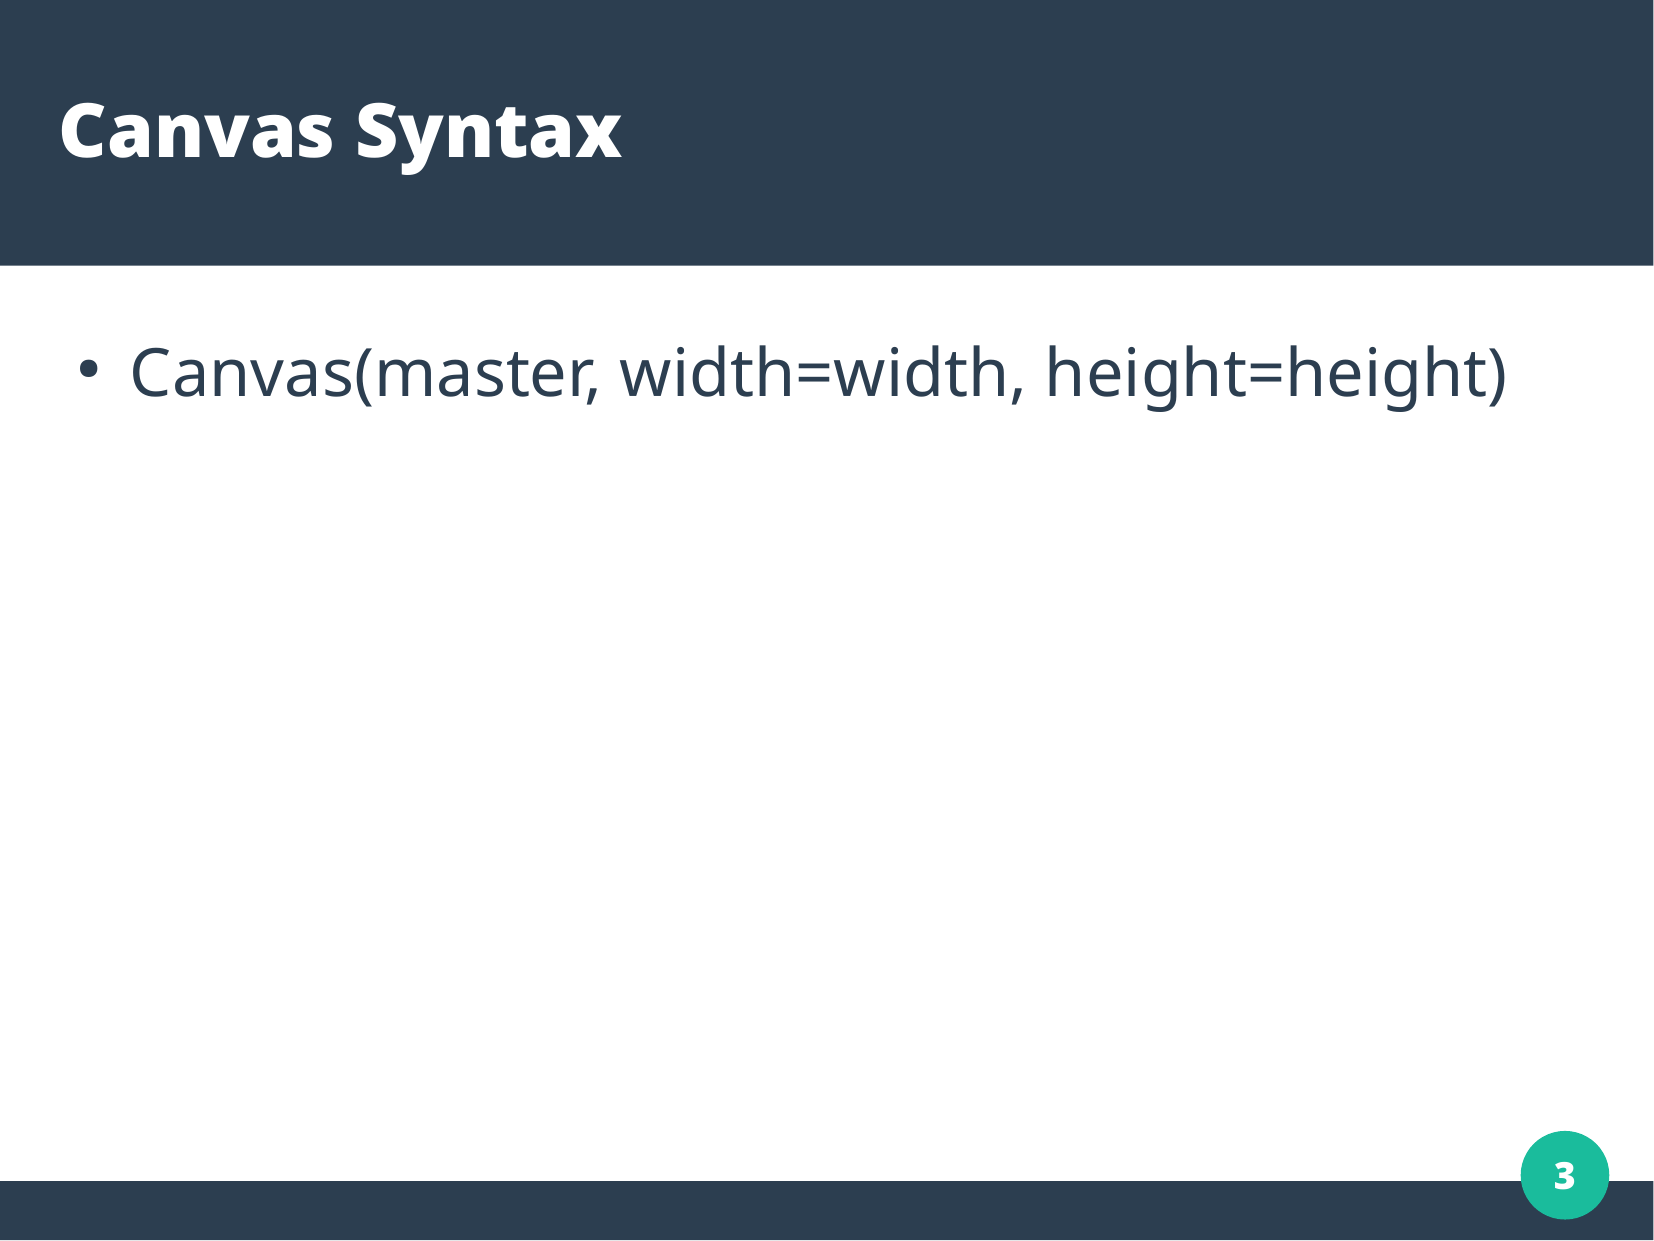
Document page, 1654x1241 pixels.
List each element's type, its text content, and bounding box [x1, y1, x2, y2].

title Canvas Syntax [59, 49, 1595, 207]
list Canvas(master, width=width, height=height) [59, 324, 1595, 1152]
